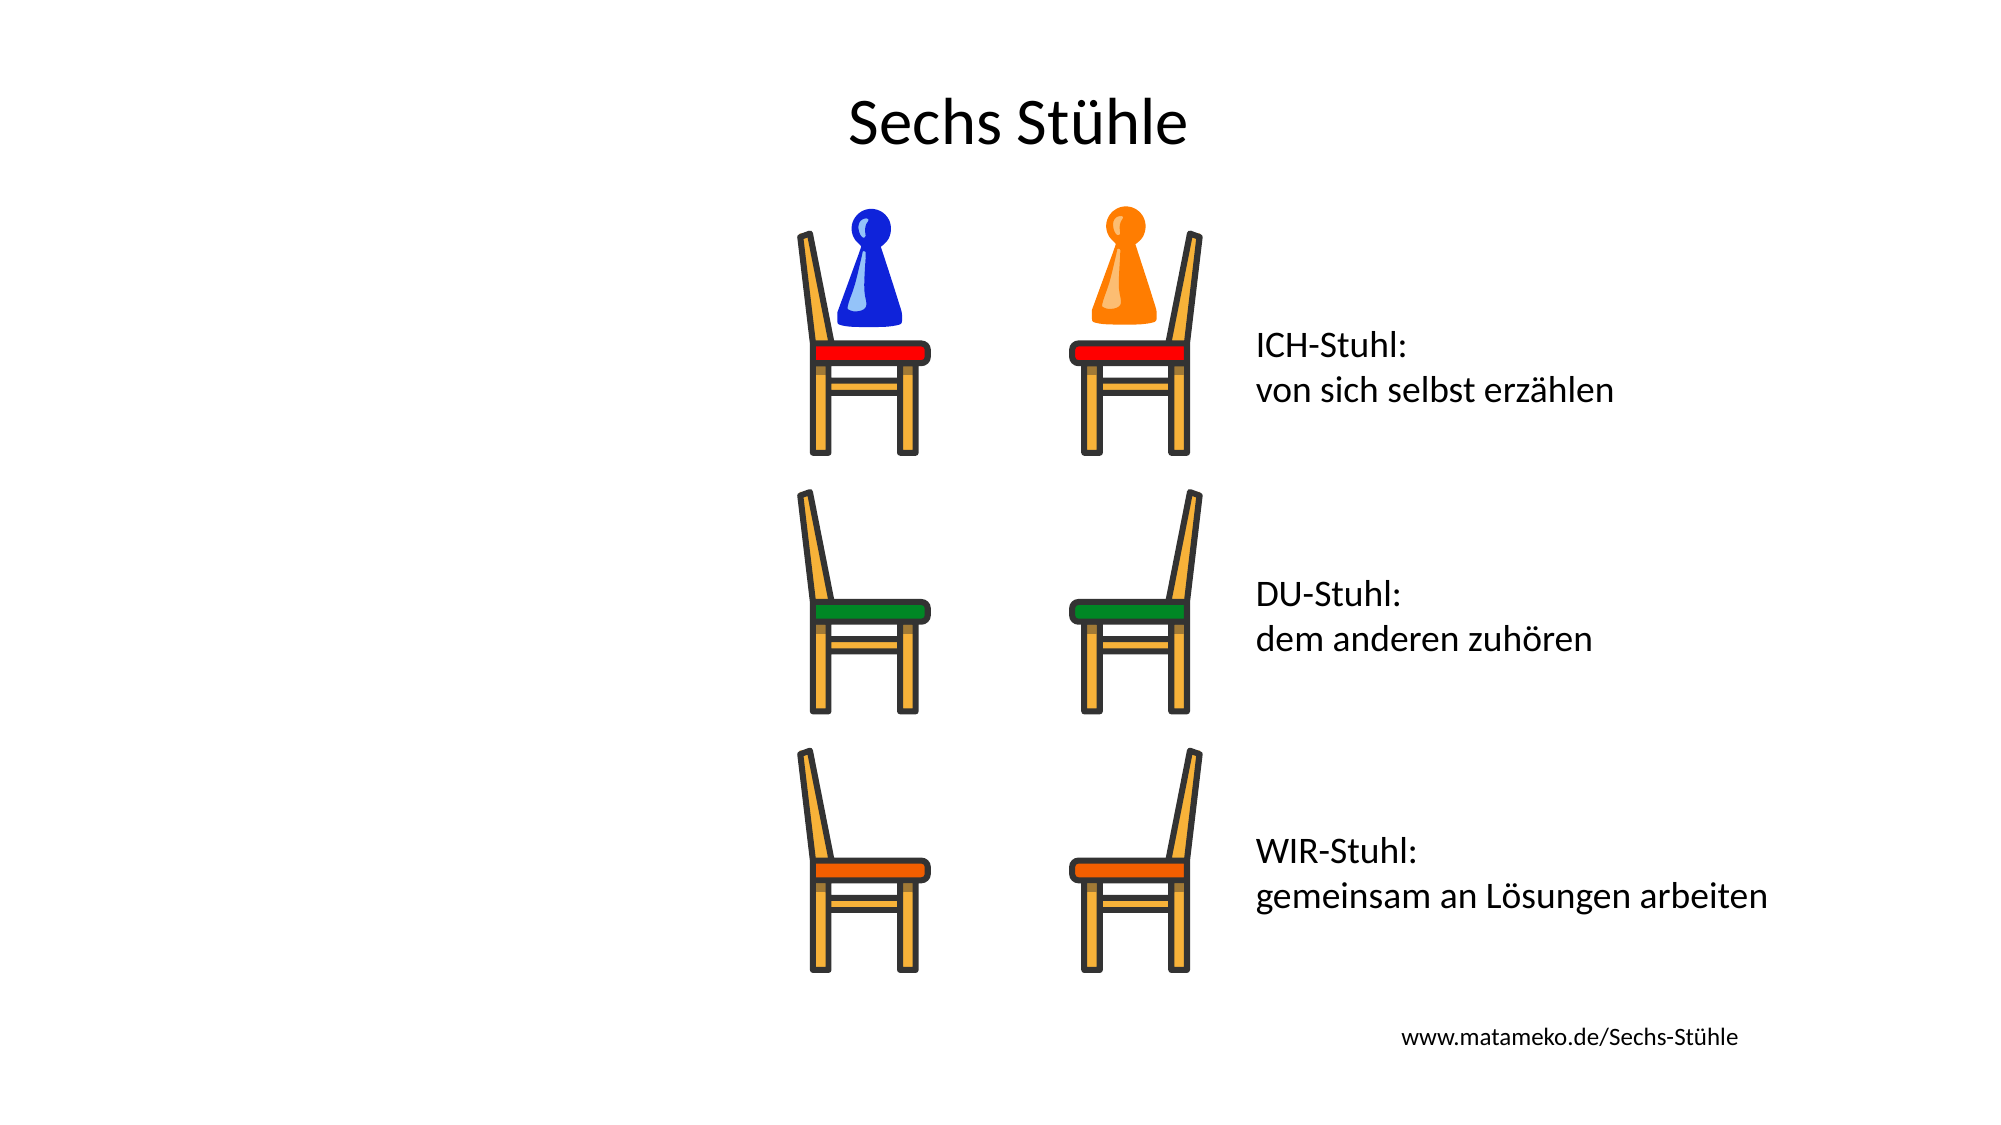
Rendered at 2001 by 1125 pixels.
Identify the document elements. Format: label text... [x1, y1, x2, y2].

text_box [797, 489, 931, 715]
text_box [837, 208, 903, 328]
text_box Sechs Stühle [833, 70, 1208, 167]
text_box WIR-Stuhl: gemeinsam an Lösungen arbeiten [1241, 819, 2000, 924]
text_box [1069, 489, 1203, 715]
text_box [1069, 230, 1203, 456]
text_box [1069, 747, 1203, 973]
text_box www.matameko.de/Sechs-Stühle [1386, 1013, 1754, 1058]
text_box [797, 230, 931, 456]
text_box ICH-Stuhl: von sich selbst erzählen [1241, 313, 1630, 418]
text_box [797, 747, 931, 973]
text_box [1091, 206, 1157, 325]
text_box DU-Stuhl: dem anderen zuhören [1241, 561, 1609, 666]
